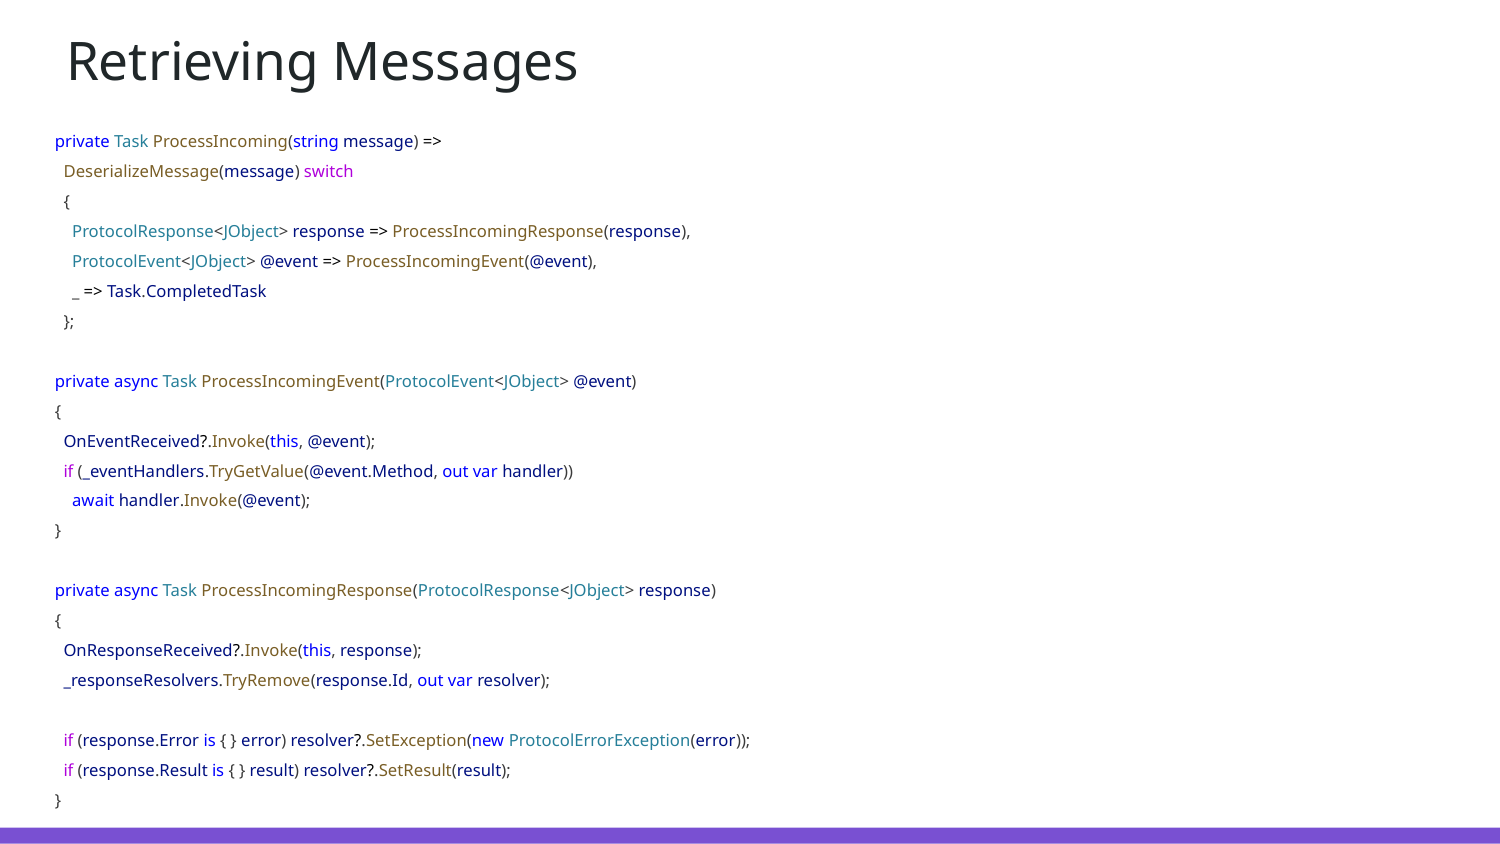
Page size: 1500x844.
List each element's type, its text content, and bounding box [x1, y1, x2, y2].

list private Task ProcessIncoming(string message) => DeserializeMessage(message) switch { ProtocolResponse<JObject> response => ProcessIncomingResponse(response), ProtocolEvent<JObject> @event => ProcessIncomingEvent(@event), _ => Task.CompletedTask }; private async Task ProcessIncomingEvent(ProtocolEvent<JObject> @event) { OnEventReceived?.Invoke(this, @event); if (_eventHandlers.TryGetValue(@event.Method, out var handler)) await handler.Invoke(@event); } private async Task ProcessIncomingResponse(ProtocolResponse<JObject> response) { OnResponseReceived?.Invoke(this, response); _responseResolvers.TryRemove(response.Id, out var resolver); if (response.Error is { } error) resolver?.SetException(new ProtocolErrorException(error)); if (response.Result is { } result) resolver?.SetResult(result); } [39, 106, 1008, 808]
title Retrieving Messages [51, 12, 1449, 106]
